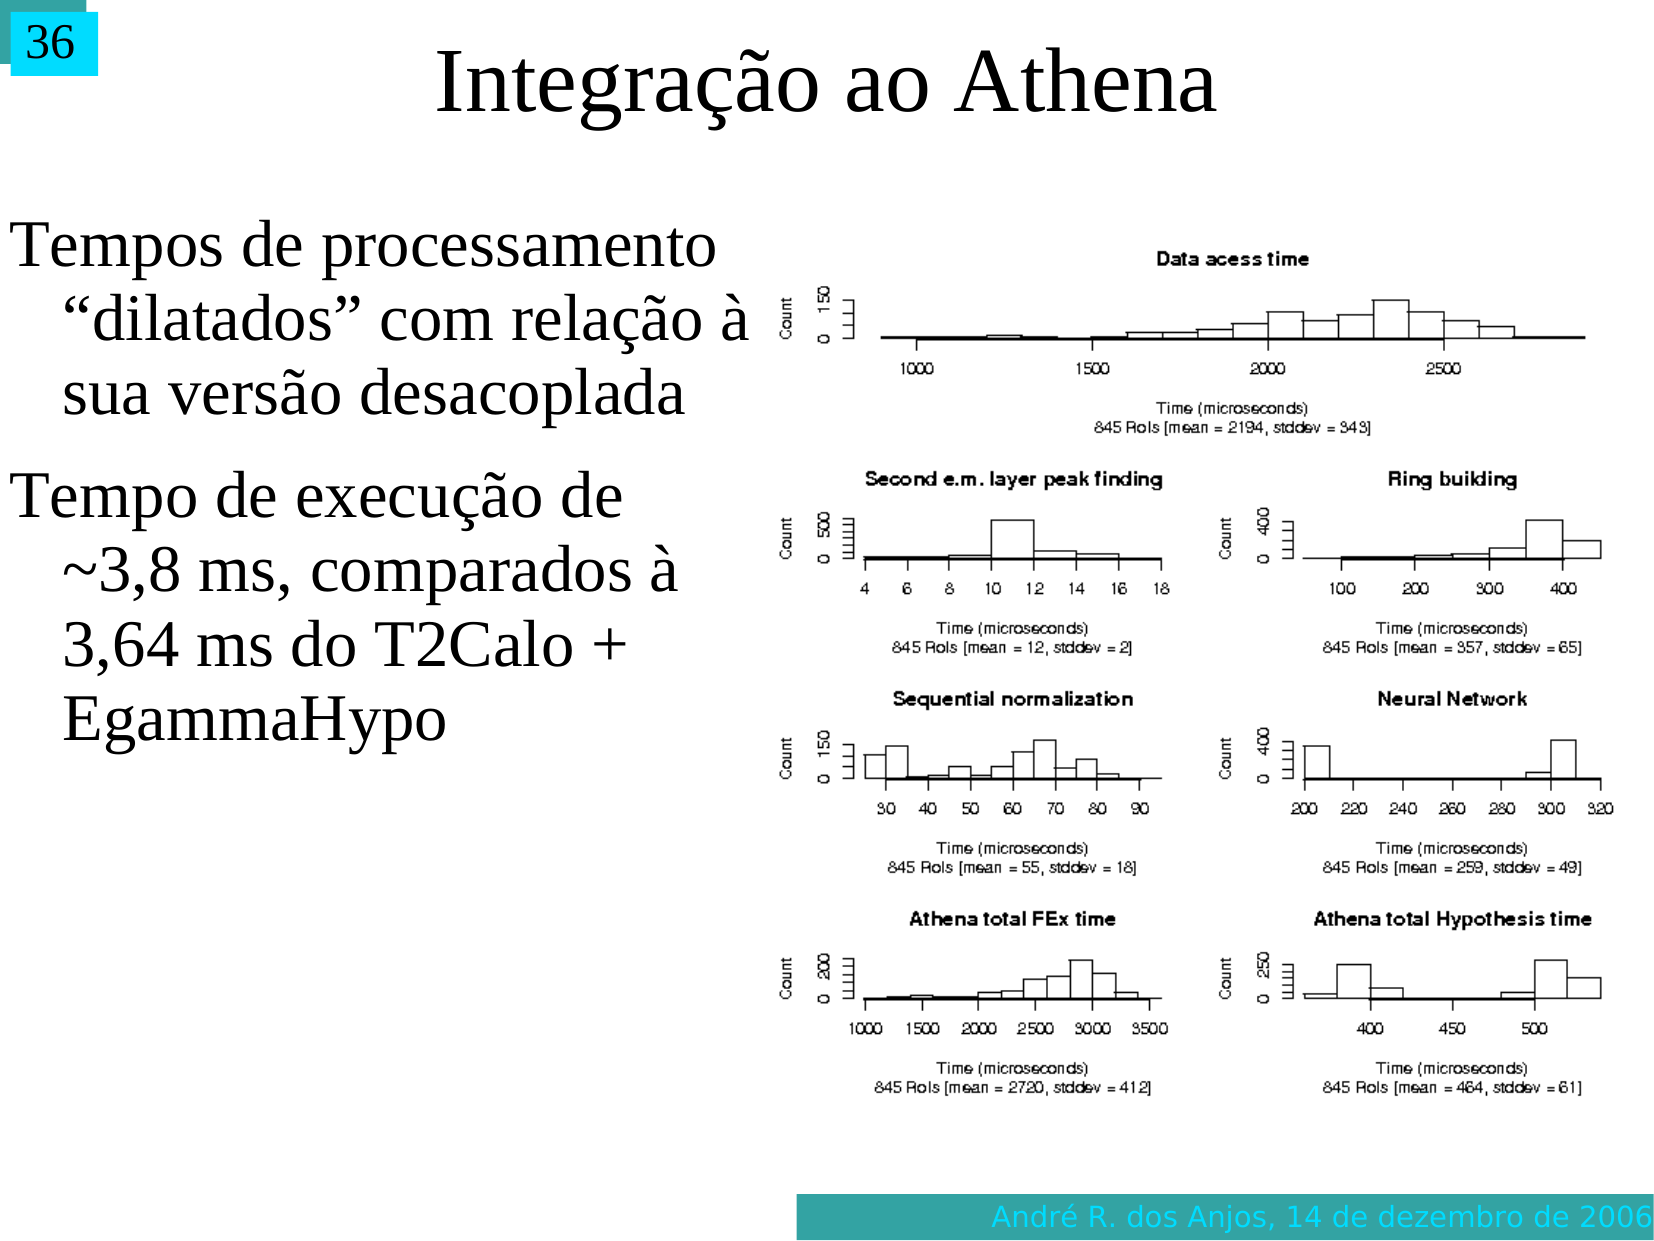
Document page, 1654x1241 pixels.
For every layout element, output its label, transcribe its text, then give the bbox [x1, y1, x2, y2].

picture [774, 219, 1653, 1099]
title Integração ao Athena [121, 14, 1534, 148]
list Tempos de processamento “dilatados” com relação à sua versão desacoplada Tempo de execução de ~3,8 ms, comparados à 3,64 ms do T2Calo + EgammaHypo [0, 206, 768, 1127]
